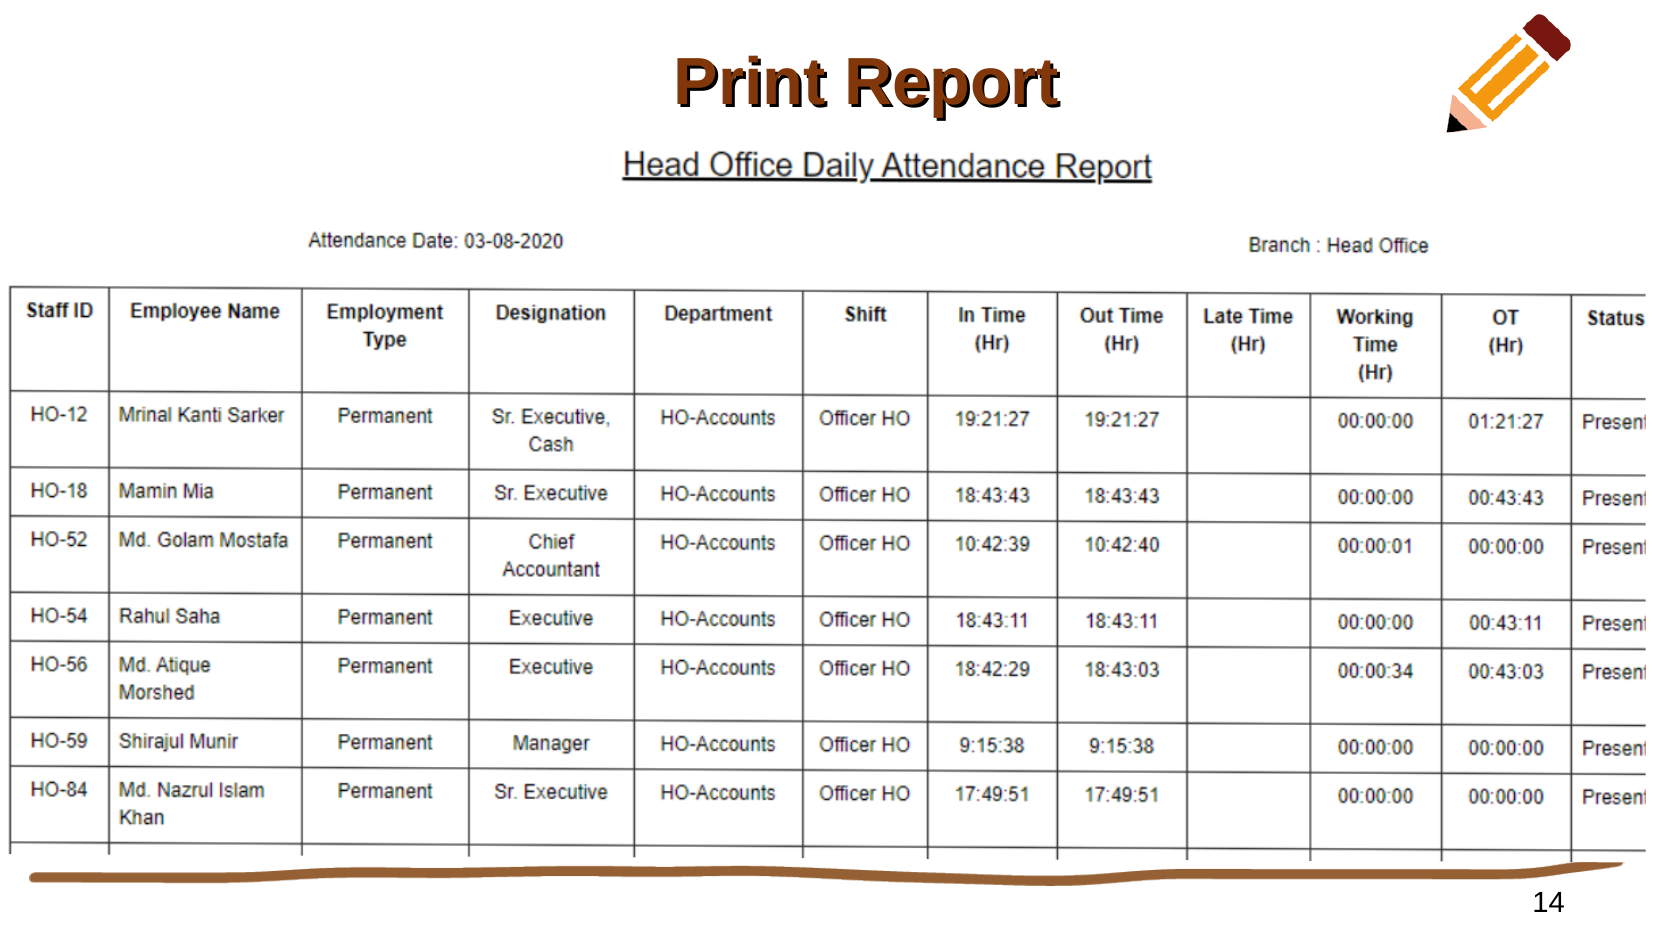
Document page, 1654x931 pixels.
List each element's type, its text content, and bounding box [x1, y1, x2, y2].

picture [4, 133, 1646, 886]
picture [1446, 14, 1571, 133]
title Print Report [187, 29, 1546, 133]
